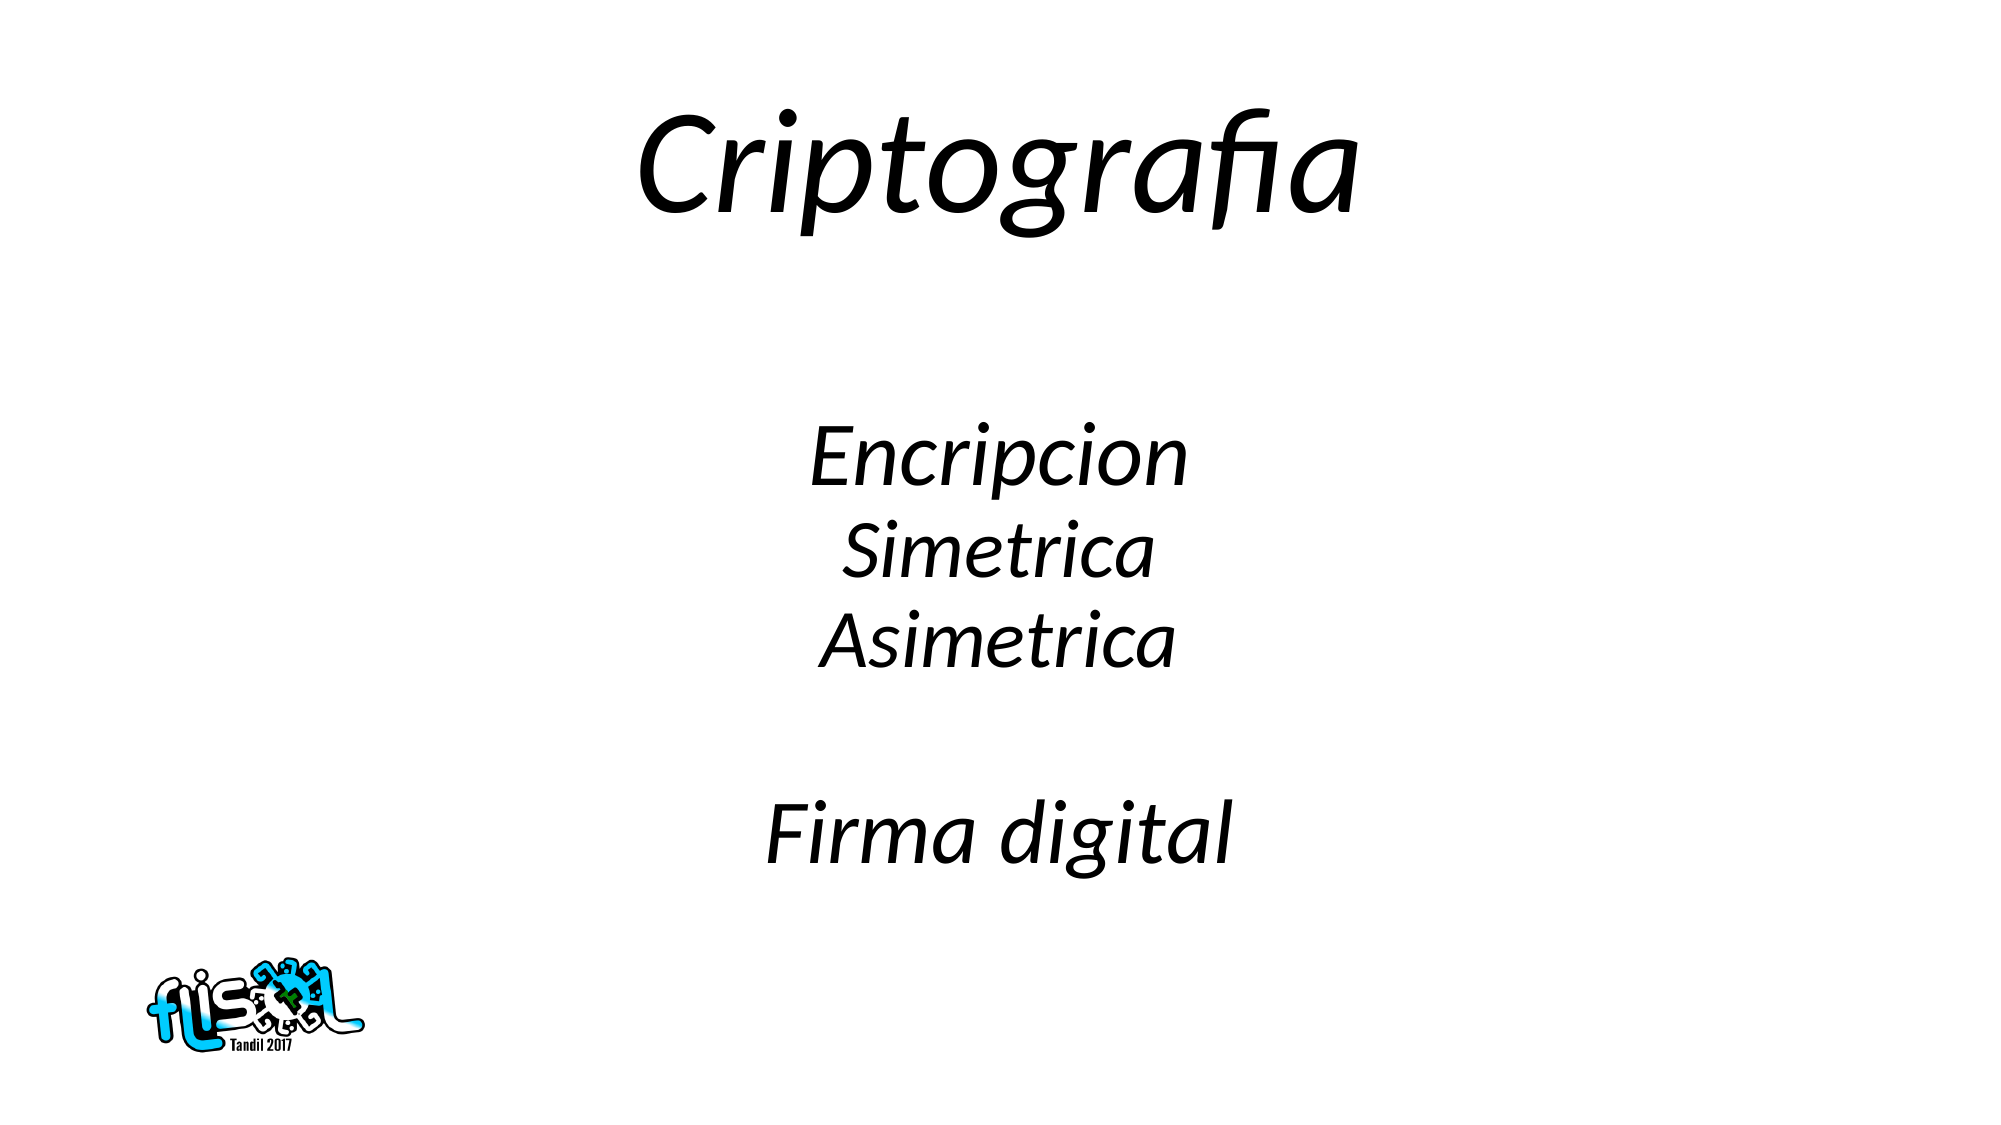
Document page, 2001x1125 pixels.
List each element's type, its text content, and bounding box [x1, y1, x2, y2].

picture [30, 914, 481, 1096]
title Criptografia Encripcion Simetrica Asimetrica Firma digital [137, 75, 1863, 638]
